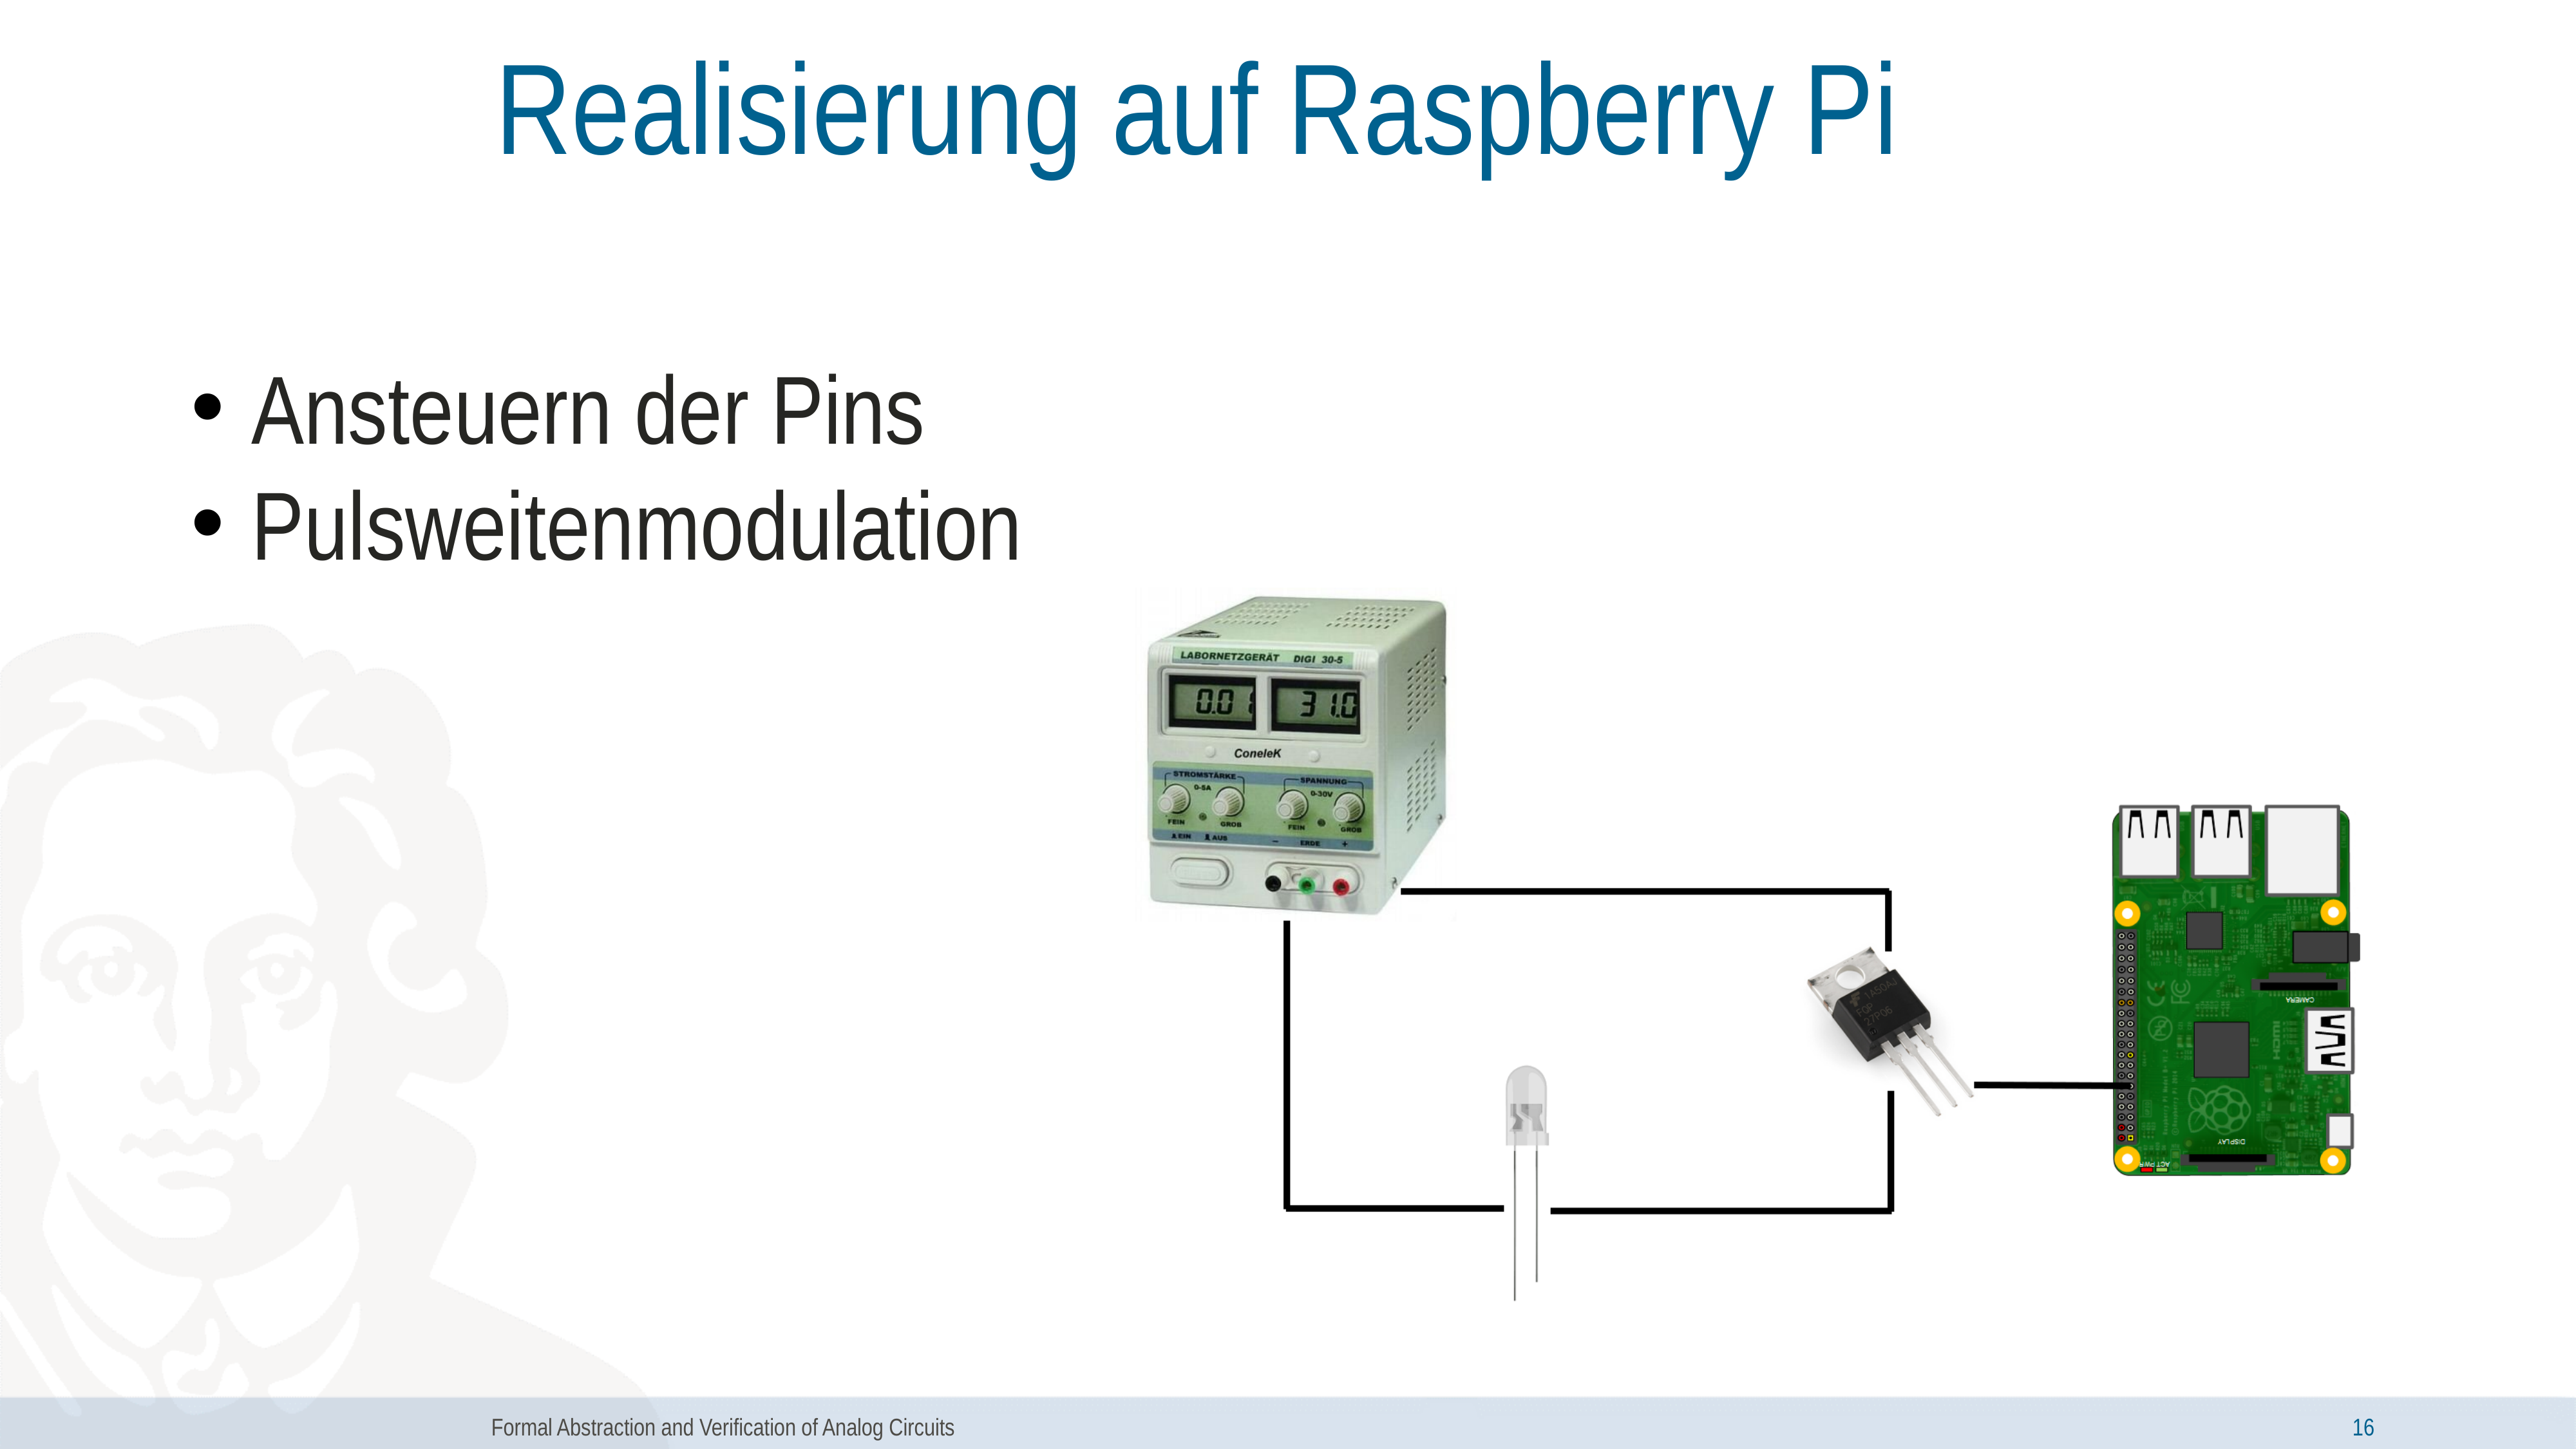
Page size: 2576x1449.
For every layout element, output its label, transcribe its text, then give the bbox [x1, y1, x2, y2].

title Realisierung auf Raspberry Pi [200, 21, 2194, 173]
slide_number <Nummer> [2342, 1407, 2537, 1430]
footer Formal Abstraction and Verification of Analog Circuits [481, 1407, 2277, 1444]
picture [0, 0, 2576, 1449]
text_box Ansteuern der Pins Pulsweitenmodulation [181, 343, 1286, 701]
